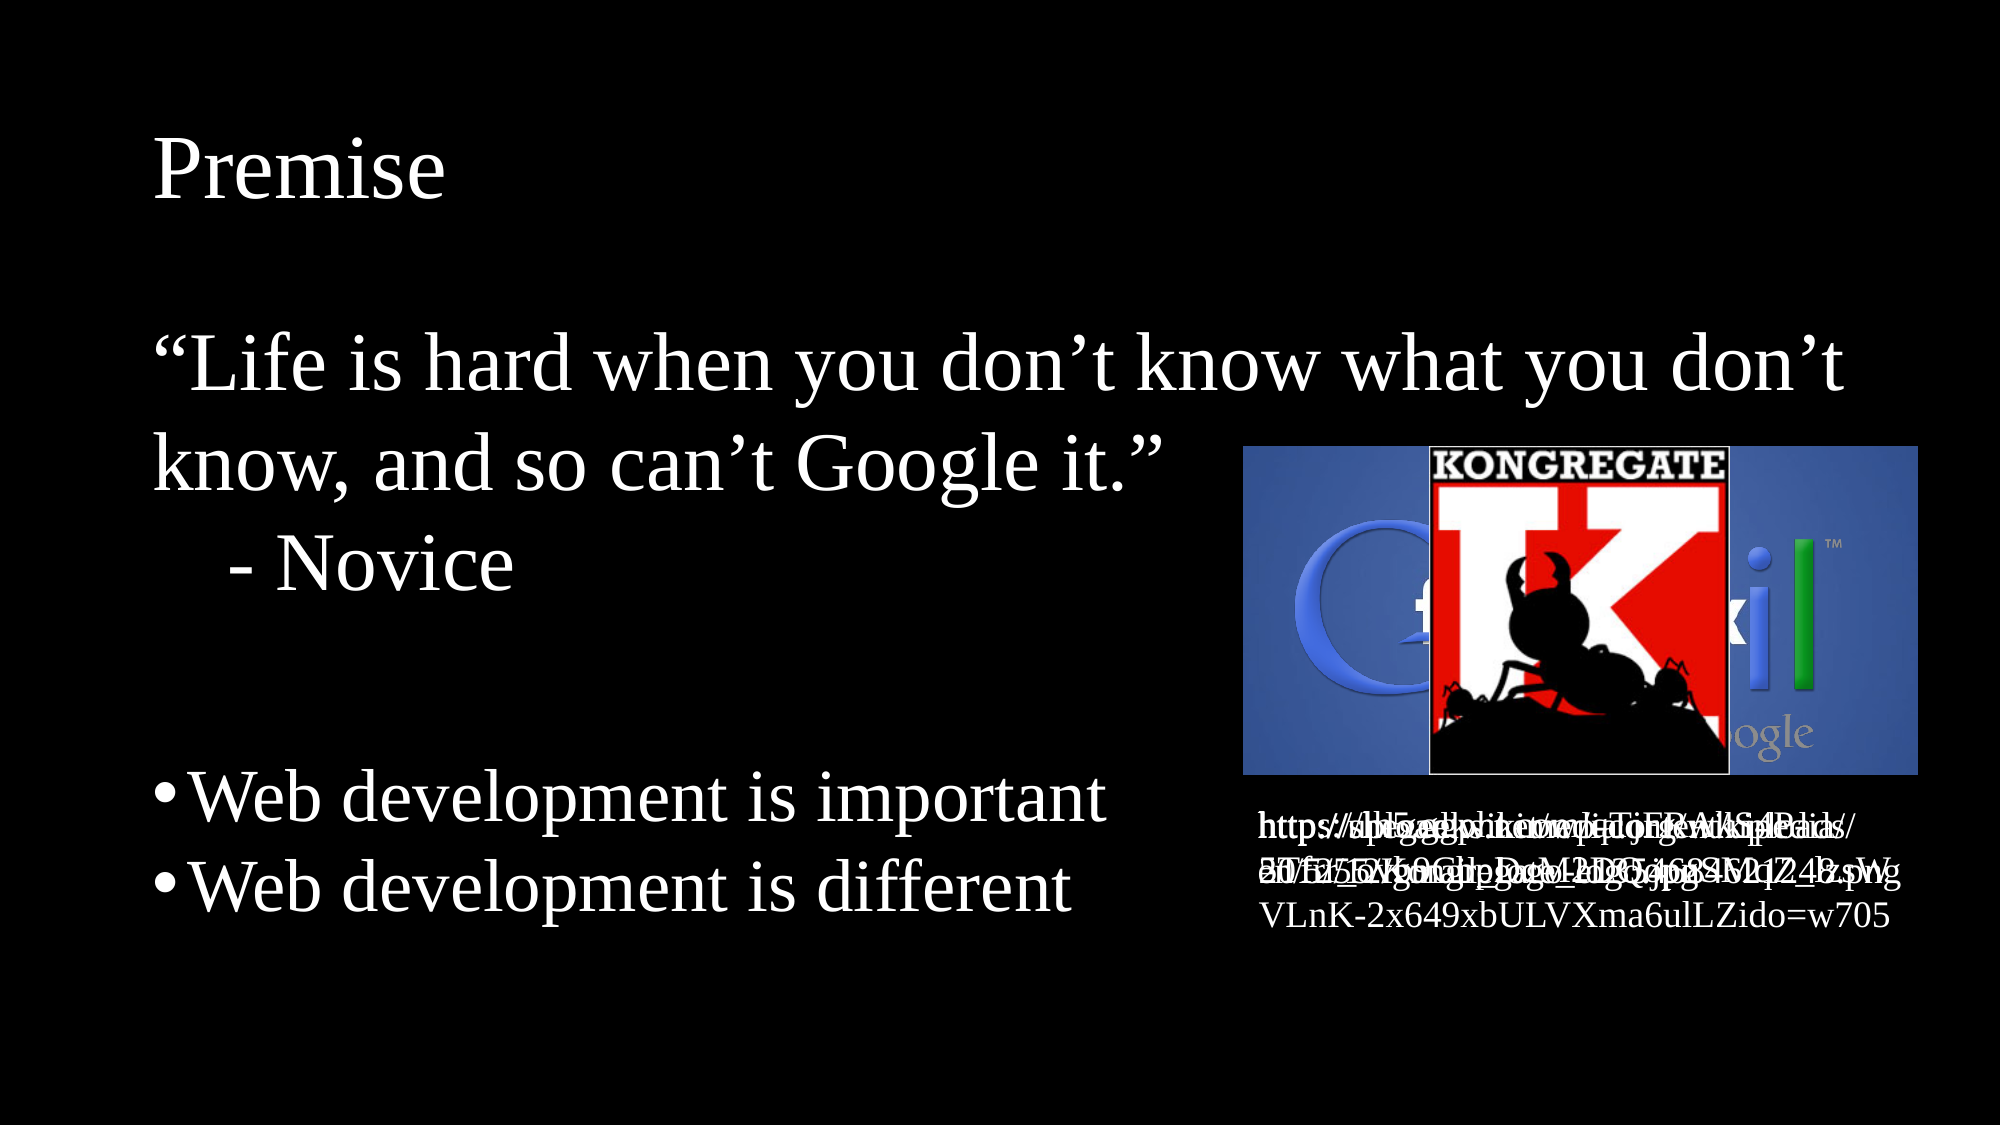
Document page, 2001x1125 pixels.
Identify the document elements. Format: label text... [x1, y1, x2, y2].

text_box “Life is hard when you don’t know what you don’t know, and so can’t Google it.” - Novice [137, 299, 1863, 649]
text_box Web development is important Web development is different [137, 738, 1863, 951]
text_box http://shegeeks.net/wp-content/uploads/2012/12/gmail_logo-e1354684621248.png [1243, 793, 1918, 944]
picture [1243, 446, 1918, 775]
text_box http://upload.wikimedia.org/wikipedia/en/5/55/Kongregate_logo.jpg [1242, 793, 1917, 899]
text_box Premise [137, 59, 1863, 278]
